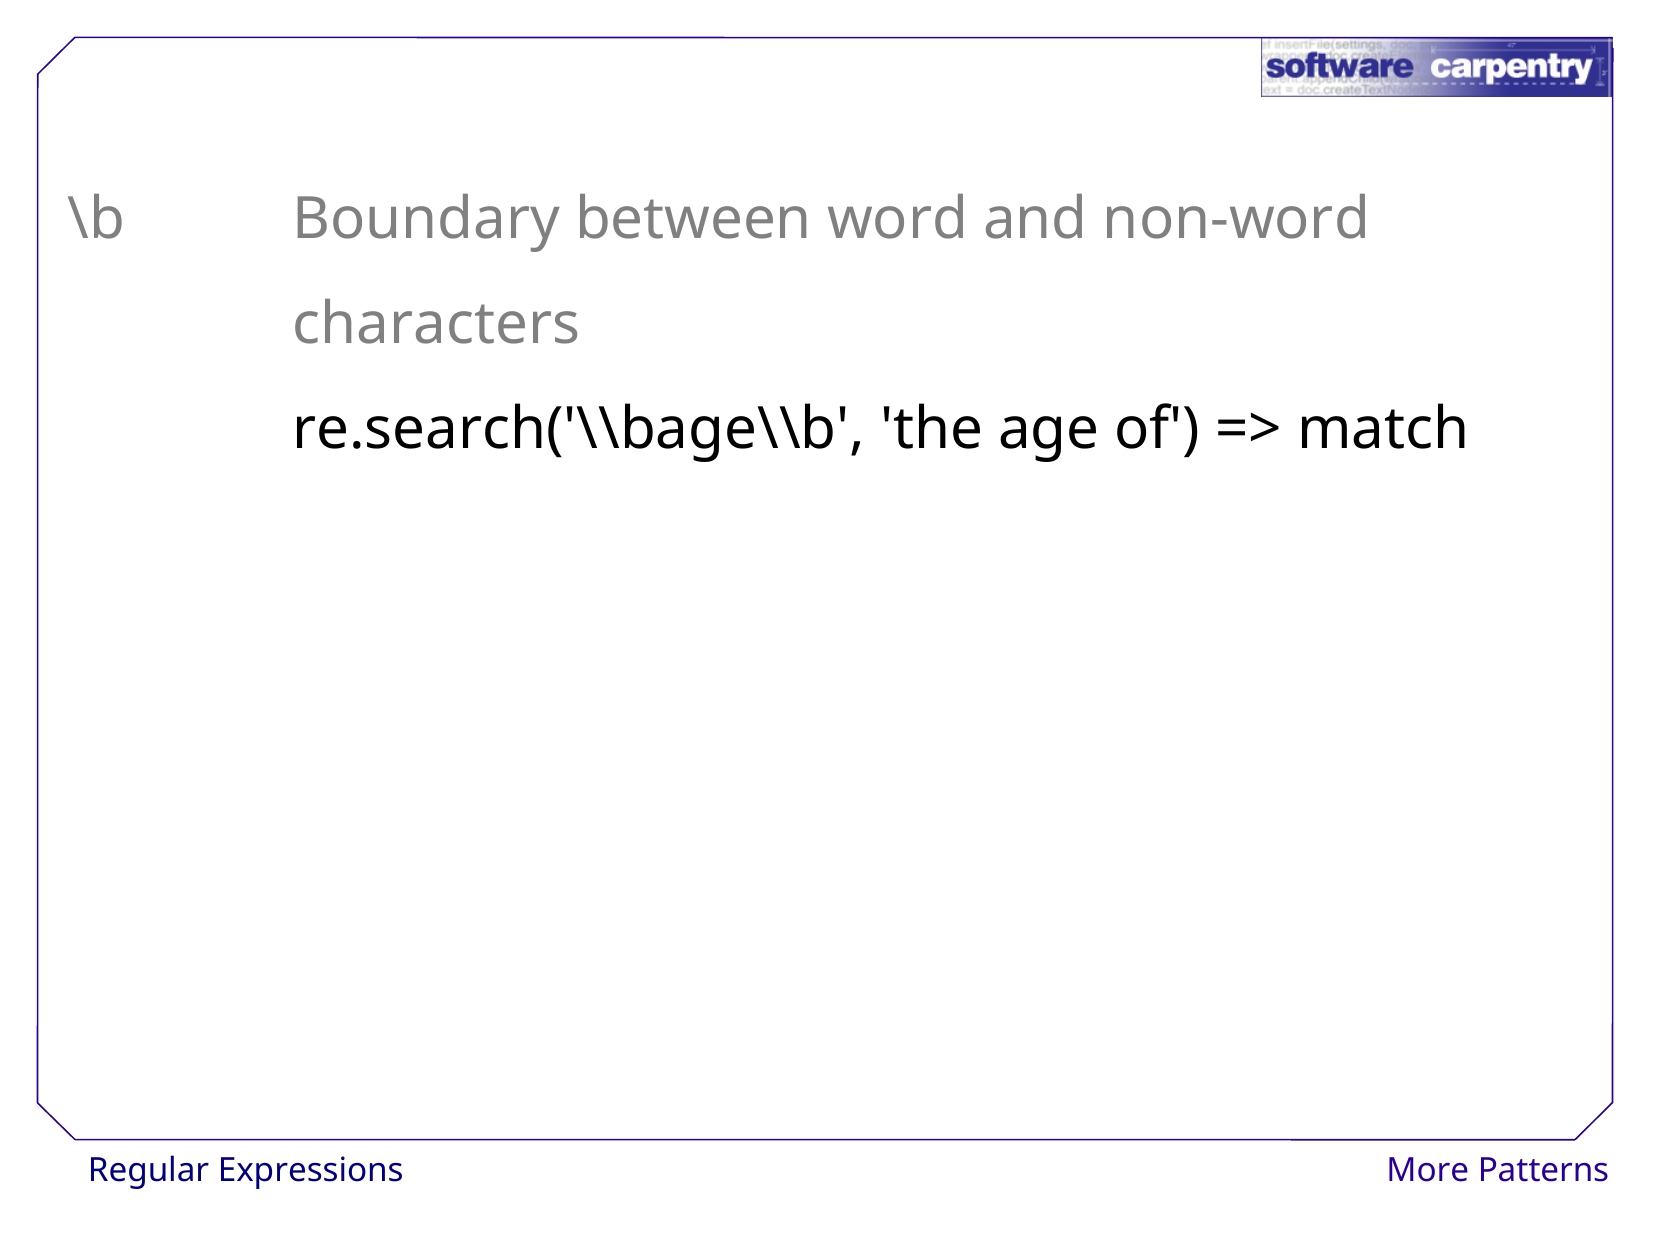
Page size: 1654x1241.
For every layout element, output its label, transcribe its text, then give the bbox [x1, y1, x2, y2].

text_box \b Boundary between word and non-word characters re.search('\\bage\\b', 'the age of') => match [52, 138, 1635, 469]
picture [1261, 39, 1613, 97]
